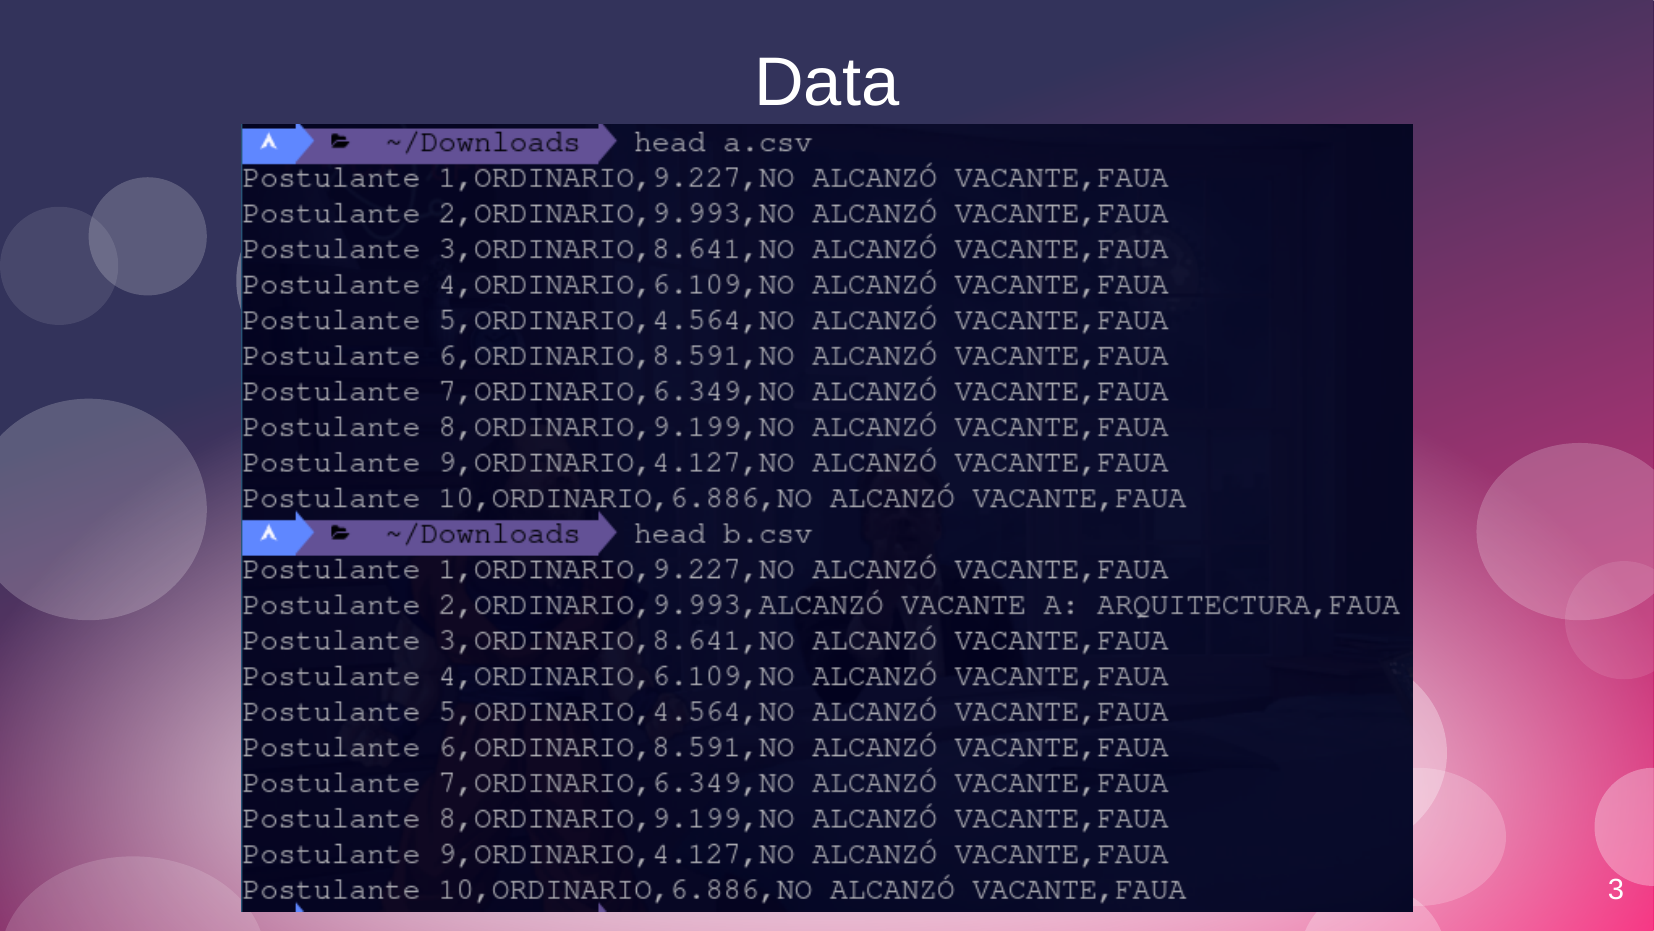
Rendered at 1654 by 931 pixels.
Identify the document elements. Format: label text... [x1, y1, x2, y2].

title Data [88, 0, 1565, 163]
picture [241, 124, 1413, 912]
